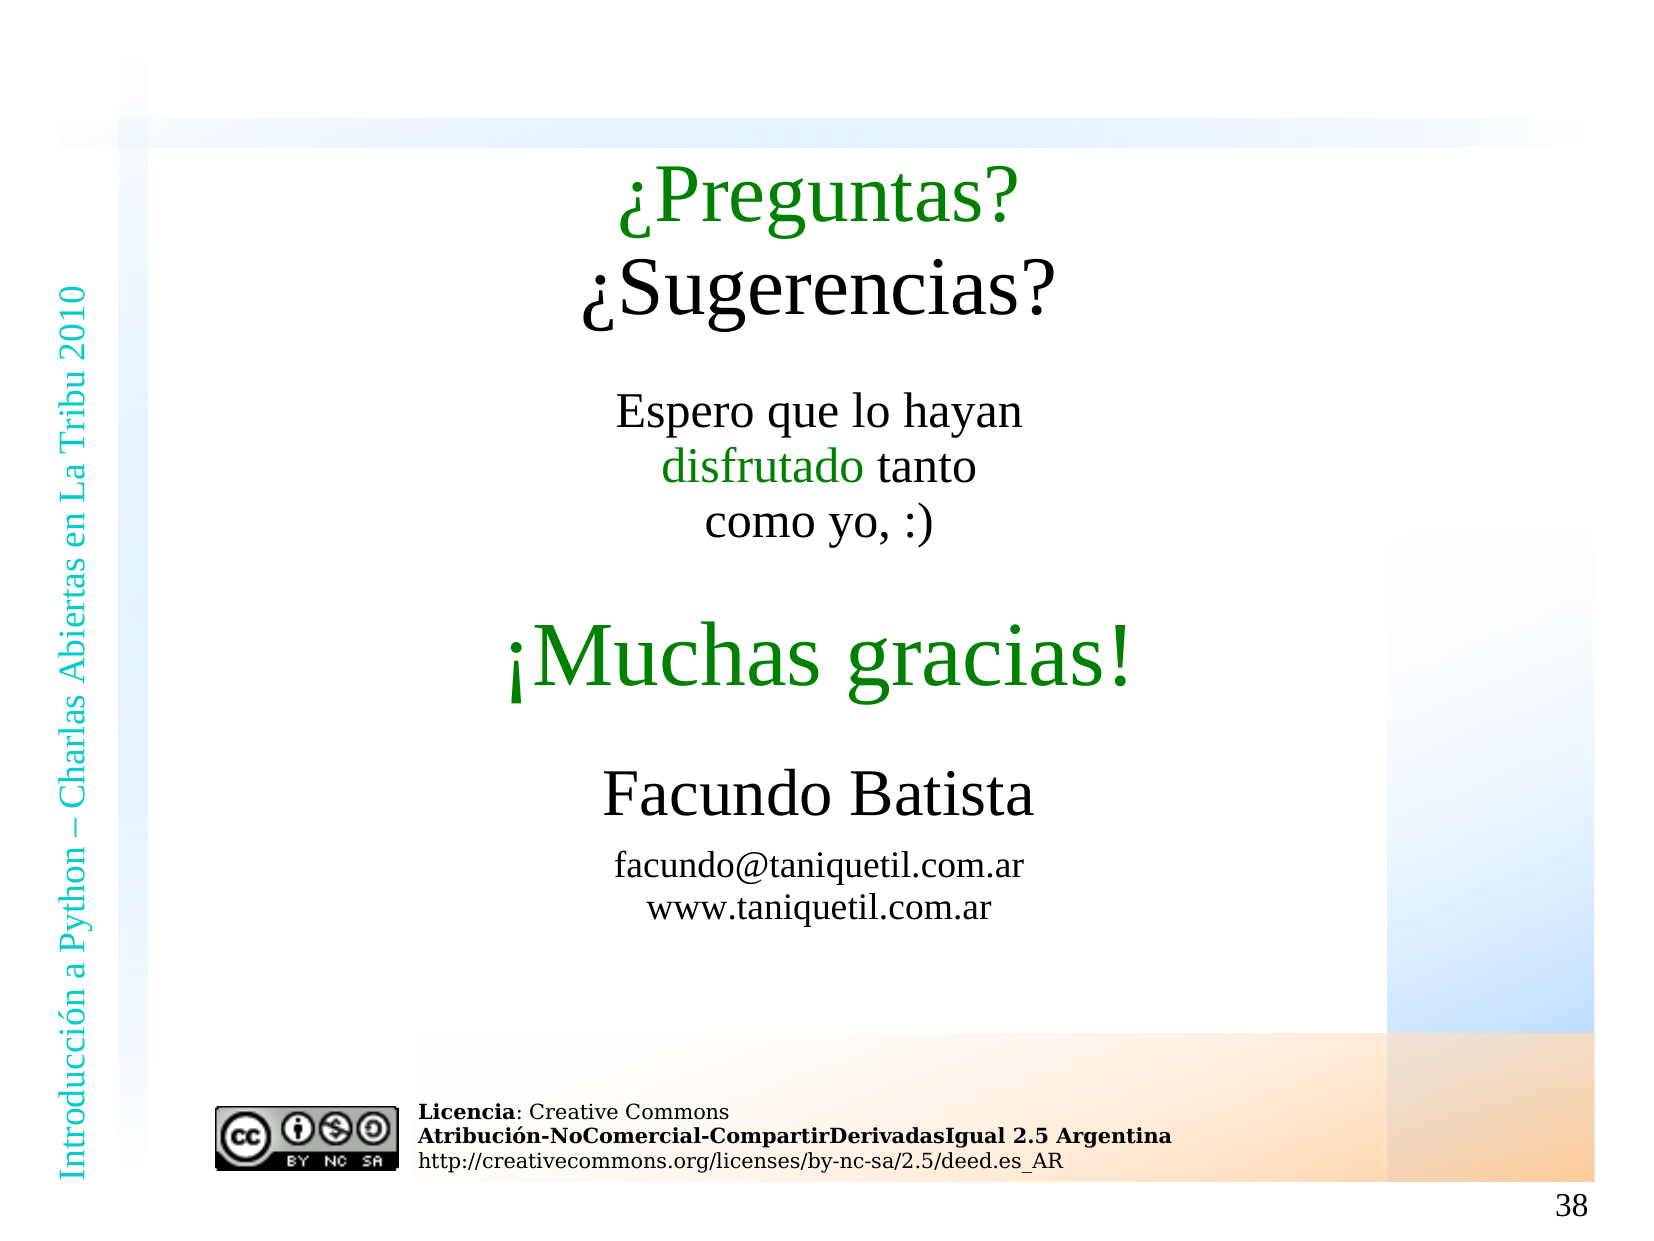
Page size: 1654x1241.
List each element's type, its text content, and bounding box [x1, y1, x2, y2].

text_box ¿Preguntas? ¿Sugerencias? Espero que lo hayan disfrutado tanto como yo, :) ¡Muchas gracias! Facundo Batista facundo@taniquetil.com.ar www.taniquetil.com.ar [501, 147, 1182, 1000]
picture [215, 1106, 399, 1171]
text_box Licencia: Creative Commons Atribución-NoComercial-CompartirDerivadasIgual 2.5 Argentina http://creativecommons.org/licenses/by-nc-sa/2.5/deed.es_AR [418, 1092, 1270, 1181]
